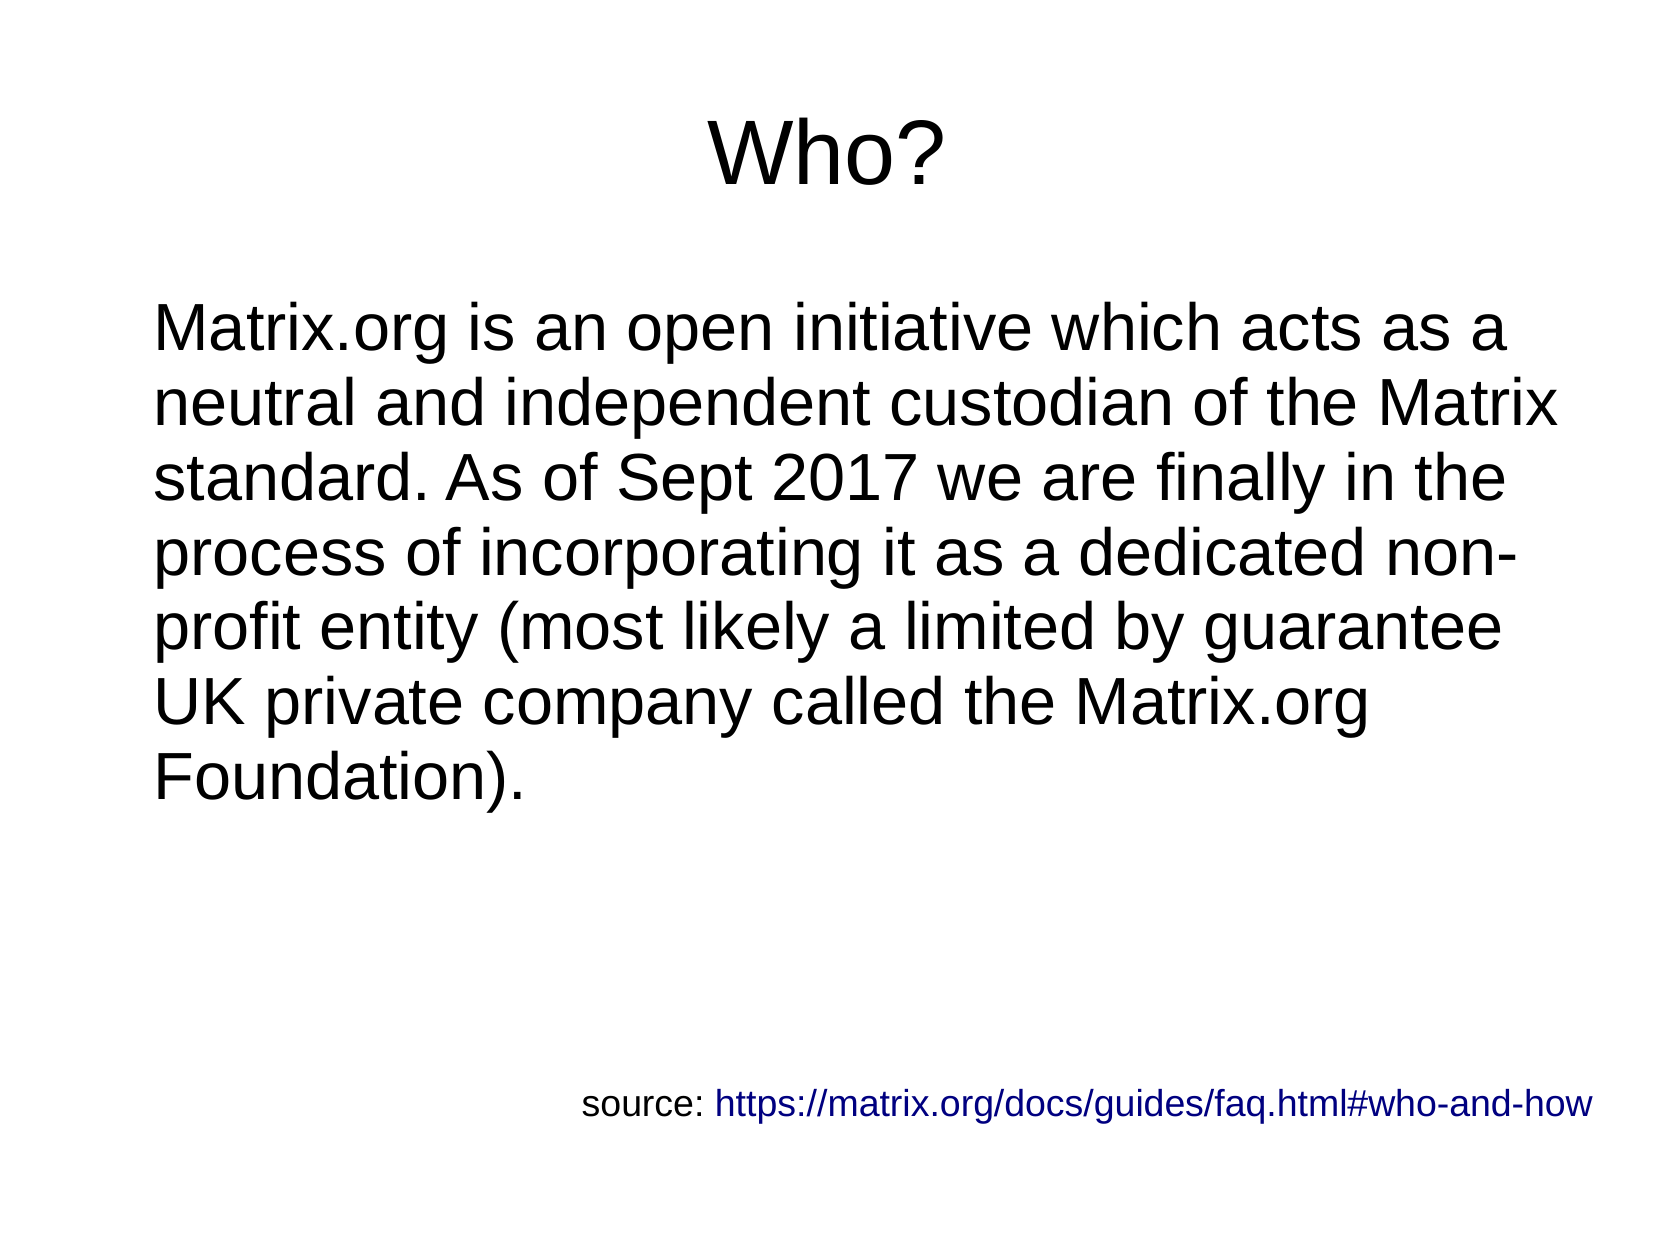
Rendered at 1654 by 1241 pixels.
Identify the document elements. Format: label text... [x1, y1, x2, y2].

text_box source: https://matrix.org/docs/guides/faq.html#who-and-how [566, 1074, 1608, 1132]
title Who? [82, 49, 1571, 257]
list Matrix.org is an open initiative which acts as a neutral and independent custodian of the Matrix standard. As of Sept 2017 we are finally in the process of incorporating it as a dedicated non-profit entity (most likely a limited by guarantee UK private company called the Matrix.org Foundation). [82, 290, 1571, 1010]
